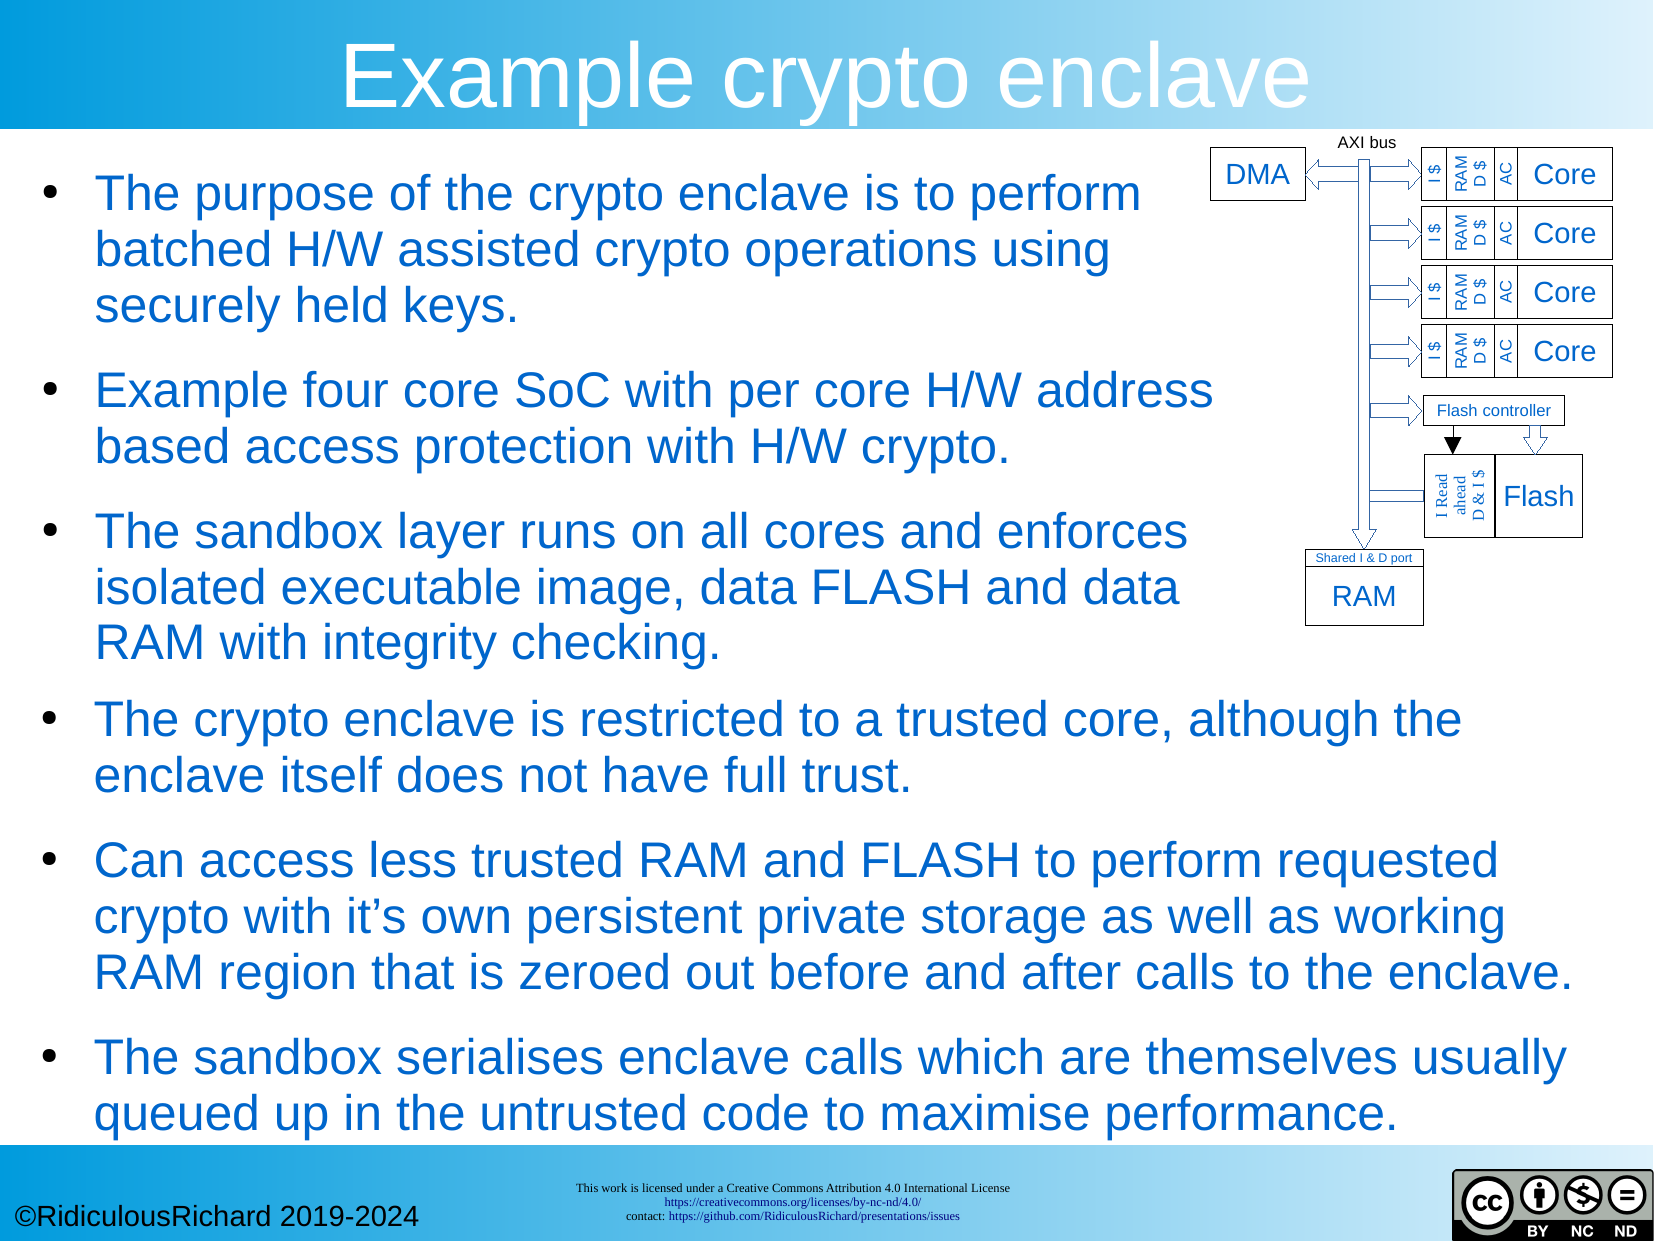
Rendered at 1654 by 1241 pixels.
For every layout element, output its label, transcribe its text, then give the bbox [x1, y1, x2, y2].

text_box AC [1494, 206, 1518, 260]
text_box RAM D $ [1447, 324, 1494, 378]
text_box Core [1518, 265, 1613, 319]
text_box RAM D $ [1447, 206, 1494, 260]
picture [1452, 1169, 1654, 1241]
text_box I $ [1421, 206, 1447, 260]
text_box Flash controller [1423, 395, 1565, 426]
list The purpose of the crypto enclave is to perform batched H/W assisted crypto operations using securely held keys. Example four core SoC with per core H/W address based access protection with H/W crypto. The sandbox layer runs on all cores and enforces isolated executable image, data FLASH and data RAM with integrity checking. [23, 165, 1300, 691]
text_box I Read ahead D & I $ [1424, 442, 1495, 550]
text_box Core [1518, 147, 1613, 201]
text_box Flash [1495, 454, 1583, 538]
text_box [1352, 160, 1377, 549]
text_box I $ [1421, 147, 1447, 201]
text_box AC [1494, 265, 1518, 319]
text_box AC [1494, 324, 1518, 378]
text_box Core [1518, 206, 1613, 260]
text_box I $ [1421, 324, 1447, 378]
list The crypto enclave is restricted to a trusted core, although the enclave itself does not have full trust. Can access less trusted RAM and FLASH to perform requested crypto with it’s own persistent private storage as well as working RAM region that is zeroed out before and after calls to the enclave. The sandbox serialises enclave calls which are themselves usually queued up in the untrusted code to maximise performance. [22, 691, 1625, 1099]
text_box I $ [1421, 265, 1447, 319]
text_box DMA [1210, 147, 1306, 201]
title Example crypto enclave [82, 23, 1571, 129]
text_box RAM [1305, 567, 1424, 626]
text_box AXI bus [1322, 125, 1412, 160]
text_box AC [1494, 147, 1518, 201]
text_box Shared I & D port [1305, 549, 1424, 567]
picture [138, 1146, 142, 1241]
text_box Core [1518, 324, 1613, 378]
text_box RAM D $ [1447, 265, 1494, 319]
text_box RAM D $ [1447, 147, 1494, 201]
